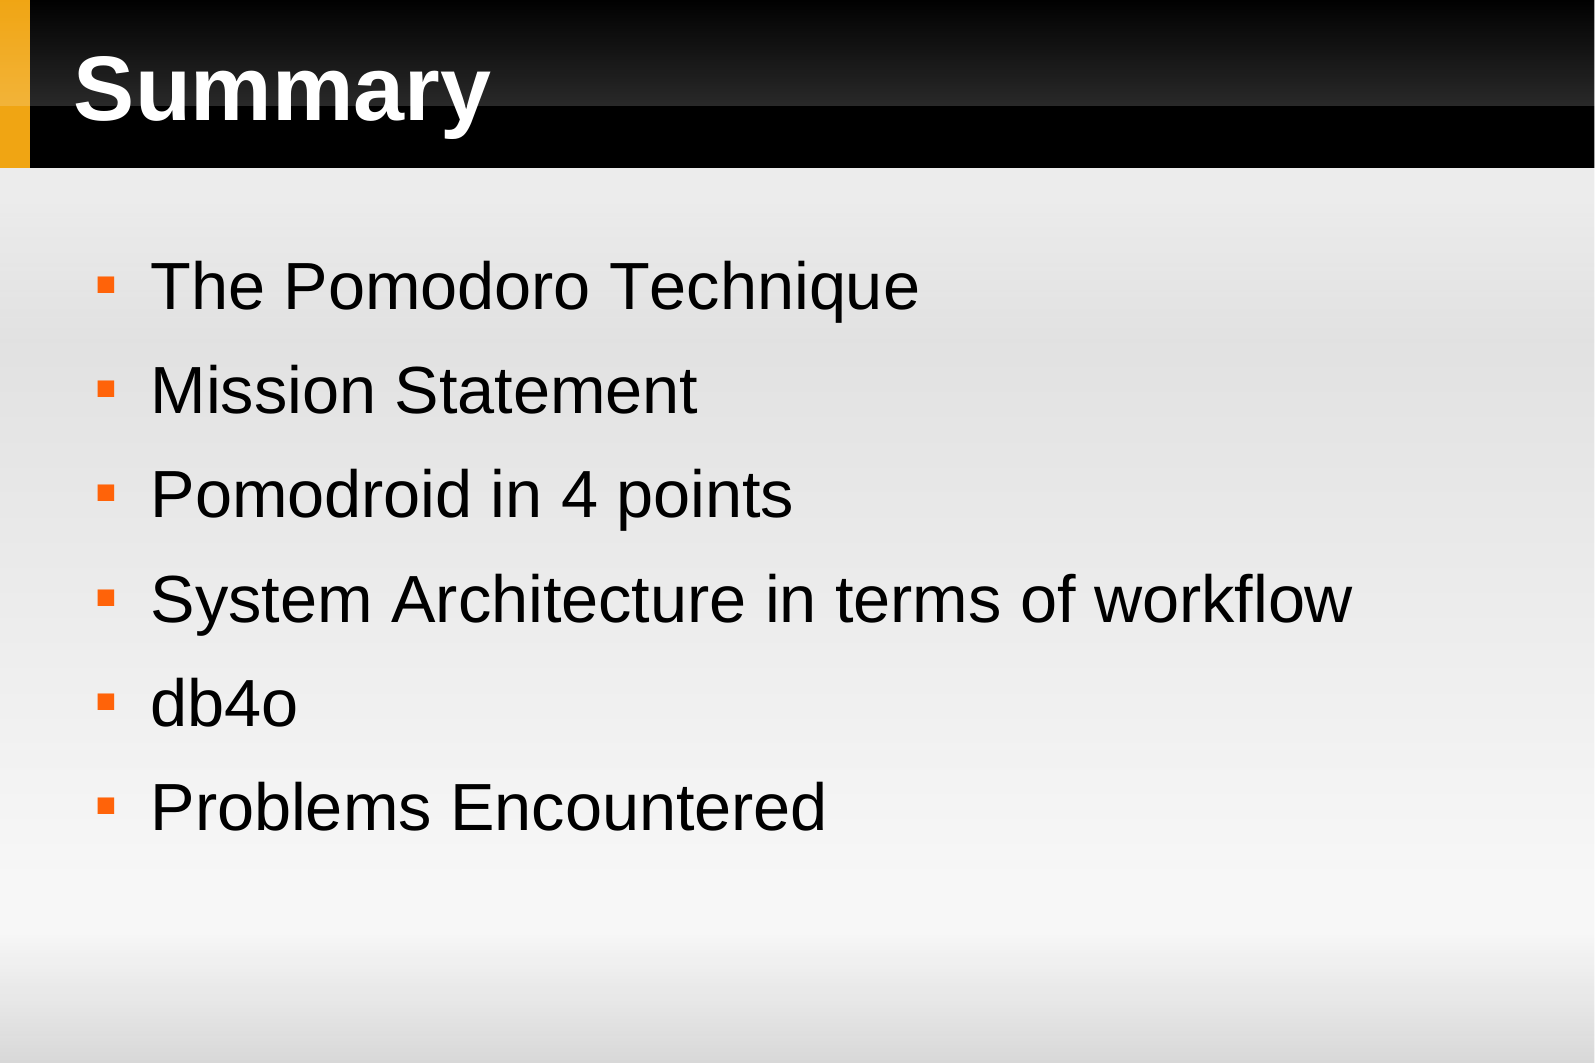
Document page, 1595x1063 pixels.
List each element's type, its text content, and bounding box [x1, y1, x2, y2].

picture [0, 0, 1595, 1063]
list The Pomodoro Technique Mission Statement Pomodroid in 4 points System Architecture in terms of workflow db4o Problems Encountered [79, 248, 1515, 936]
title Summary [74, 7, 1510, 171]
